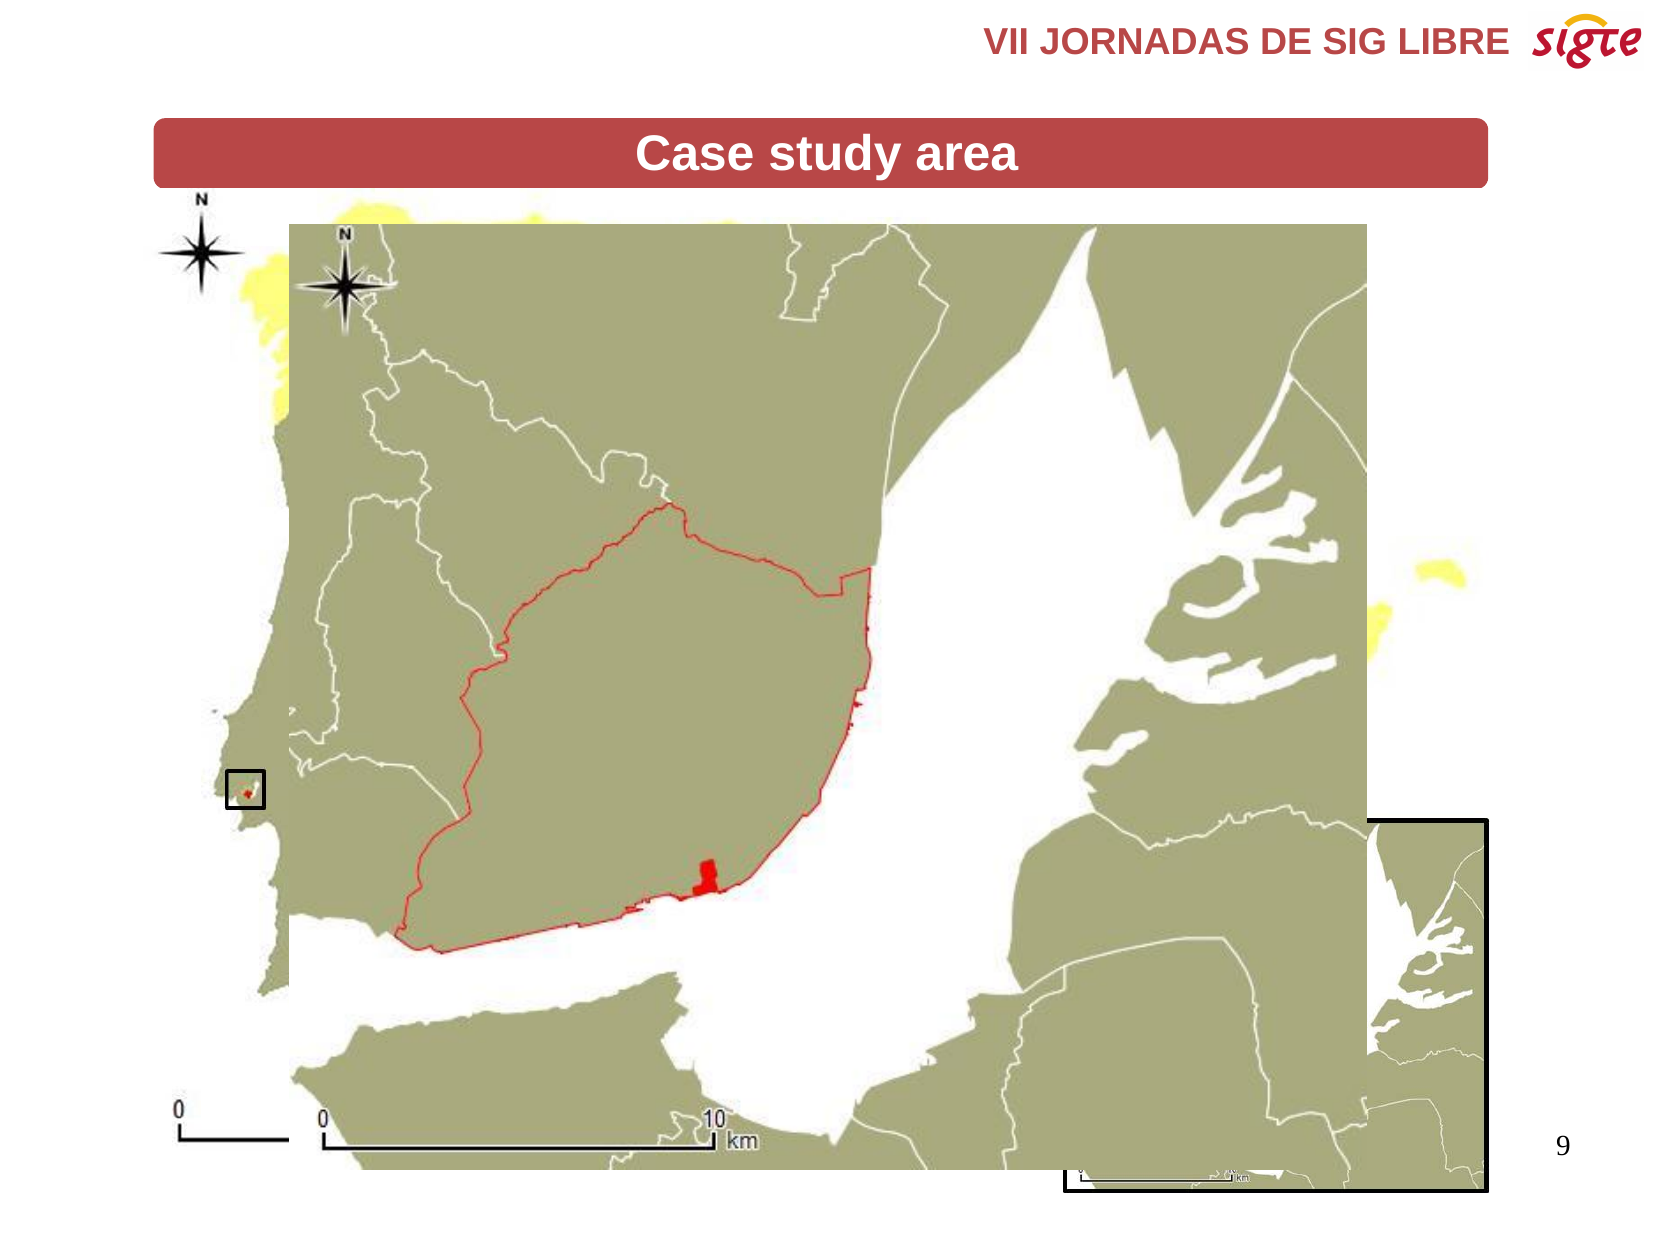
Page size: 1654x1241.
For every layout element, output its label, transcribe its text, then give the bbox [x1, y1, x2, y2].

picture [1528, 11, 1644, 71]
text_box VII JORNADAS DE SIG LIBRE [968, 12, 1524, 71]
title Case study area [82, 49, 1571, 257]
picture [143, 188, 1501, 1193]
